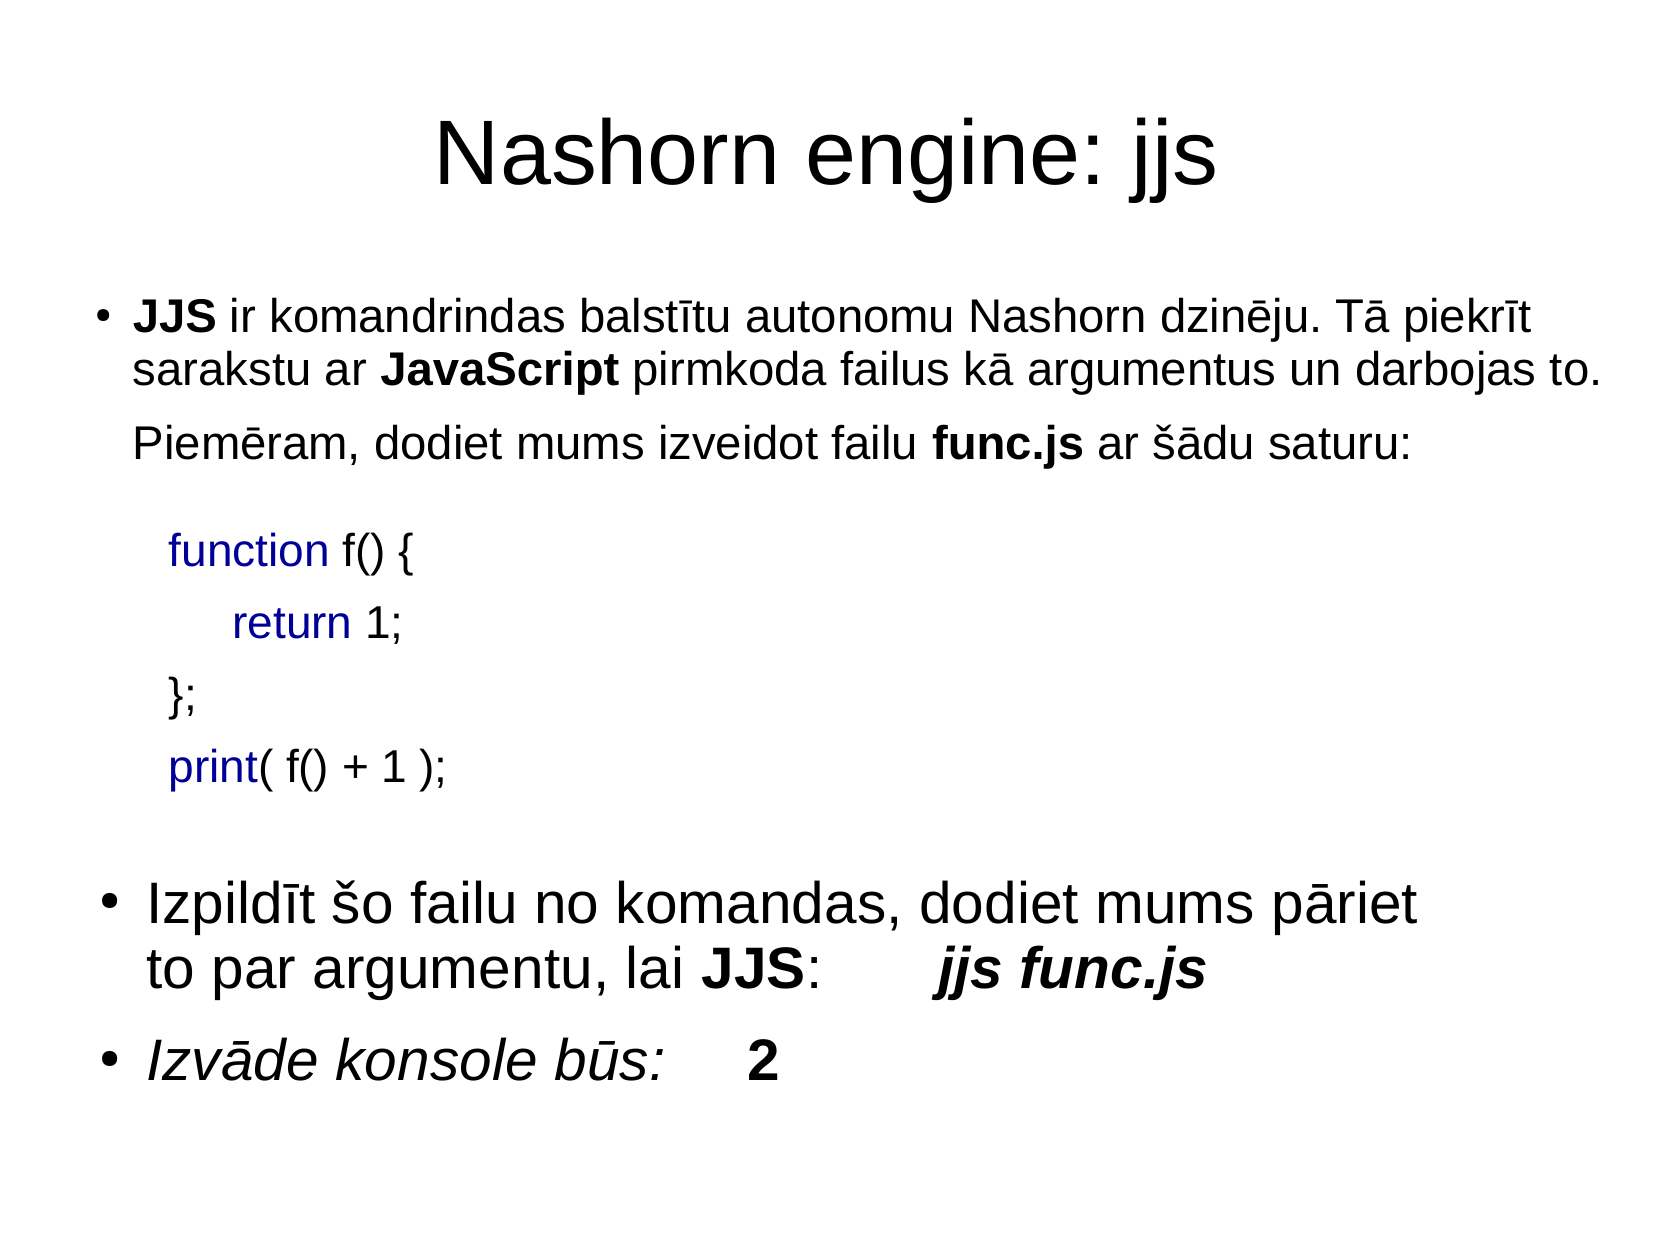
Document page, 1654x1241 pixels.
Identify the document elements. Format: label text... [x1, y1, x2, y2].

list JJS ir komandrindas balstītu autonomu Nashorn dzinēju. Tā piekrīt sarakstu ar JavaScript pirmkoda failus kā argumentus un darbojas to. Piemēram, dodiet mums izveidot failu func.js ar šādu saturu: [82, 290, 1606, 526]
list Izpildīt šo failu no komandas, dodiet mums pāriet to par argumentu, lai JJS: jjs func.js Izvāde konsole būs: 2 [83, 870, 1471, 1096]
list function f() { return 1; }; print( f() + 1 ); [120, 525, 766, 796]
title Nashorn engine: jjs [82, 49, 1571, 257]
